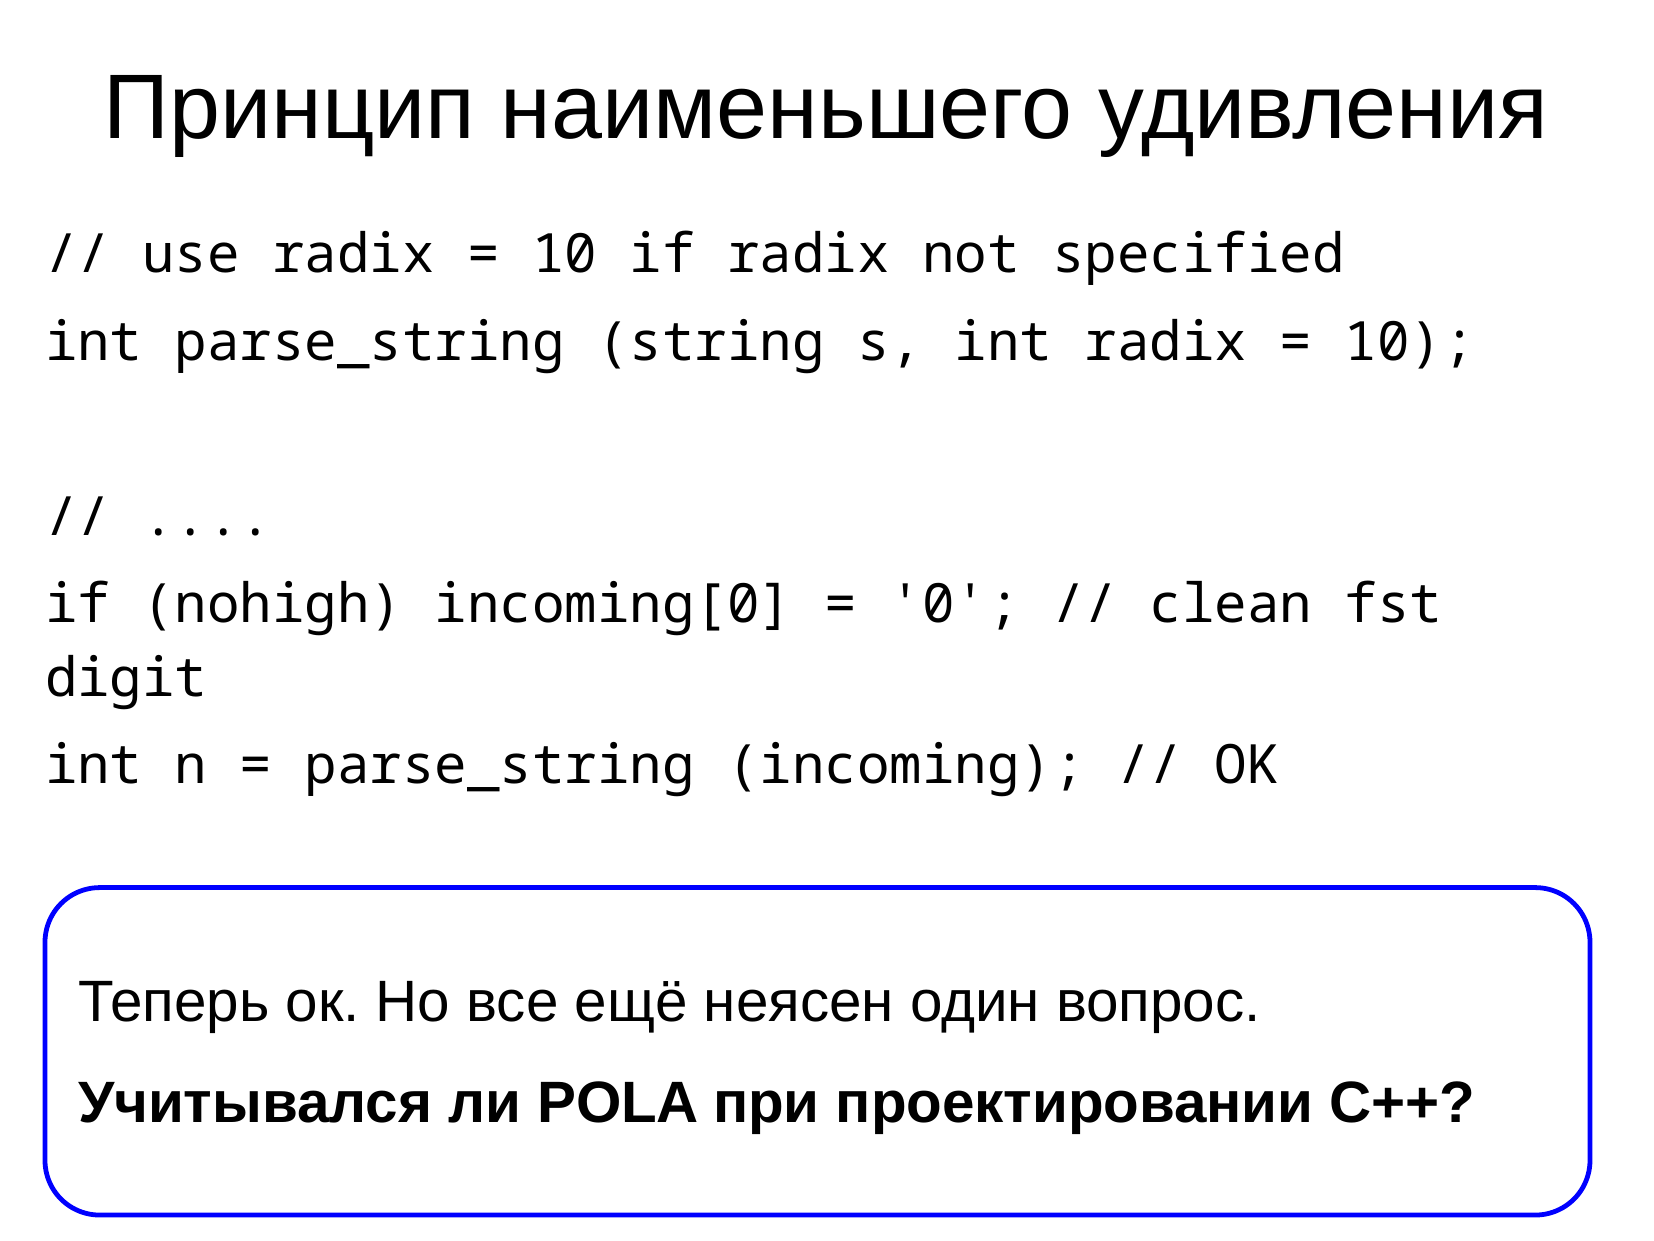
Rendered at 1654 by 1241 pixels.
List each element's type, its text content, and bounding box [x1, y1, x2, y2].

title Принцип наименьшего удивления [82, 2, 1571, 211]
text_box Теперь ок. Но все ещё неясен один вопрос. Учитывался ли POLA при проектировании C++? [45, 887, 1591, 1216]
list // use radix = 10 if radix not specified int parse_string (string s, int radix = 10); // .... if (nohigh) incoming[0] = '0'; // clean fst digit int n = parse_string (incoming); // OK [45, 215, 1583, 811]
